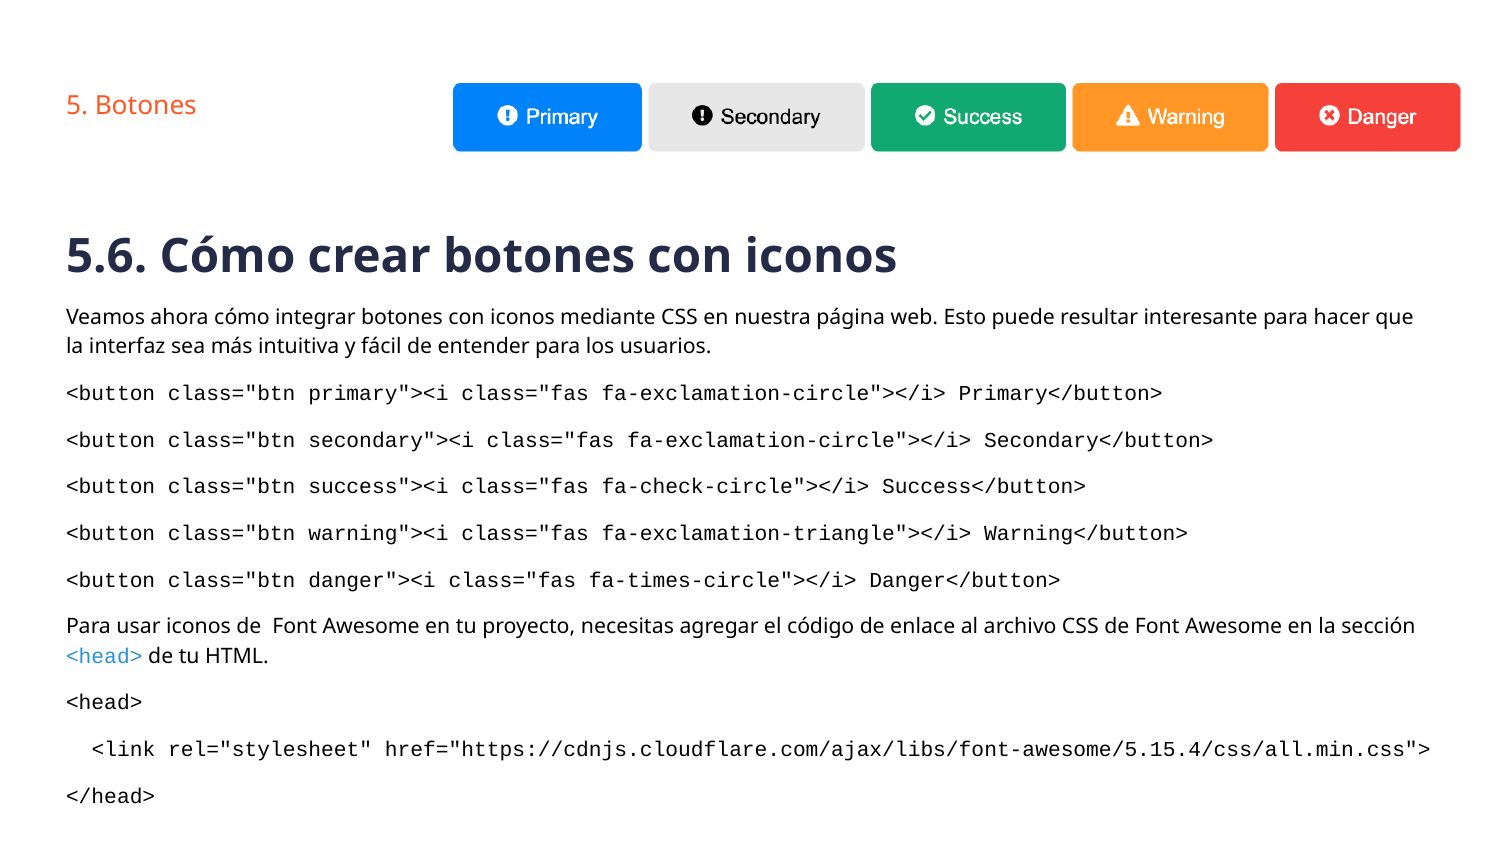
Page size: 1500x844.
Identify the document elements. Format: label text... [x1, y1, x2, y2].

title 5. Botones [51, 72, 445, 167]
list 5.6. Cómo crear botones con iconos Veamos ahora cómo integrar botones con iconos mediante CSS en nuestra página web. Esto puede resultar interesante para hacer que la interfaz sea más intuitiva y fácil de entender para los usuarios. <button class="btn primary"><i class="fas fa-exclamation-circle"></i> Primary</button> <button class="btn secondary"><i class="fas fa-exclamation-circle"></i> Secondary</button> <button class="btn success"><i class="fas fa-check-circle"></i> Success</button> <button class="btn warning"><i class="fas fa-exclamation-triangle"></i> Warning</button> <button class="btn danger"><i class="fas fa-times-circle"></i> Danger</button> Para usar iconos de Font Awesome en tu proyecto, necesitas agregar el código de enlace al archivo CSS de Font Awesome en la sección <head> de tu HTML. <head> <link rel="stylesheet" href="https://cdnjs.cloudflare.com/ajax/libs/font-awesome/5.15.4/css/all.min.css"> </head> [51, 189, 1449, 844]
picture [445, 72, 1475, 167]
